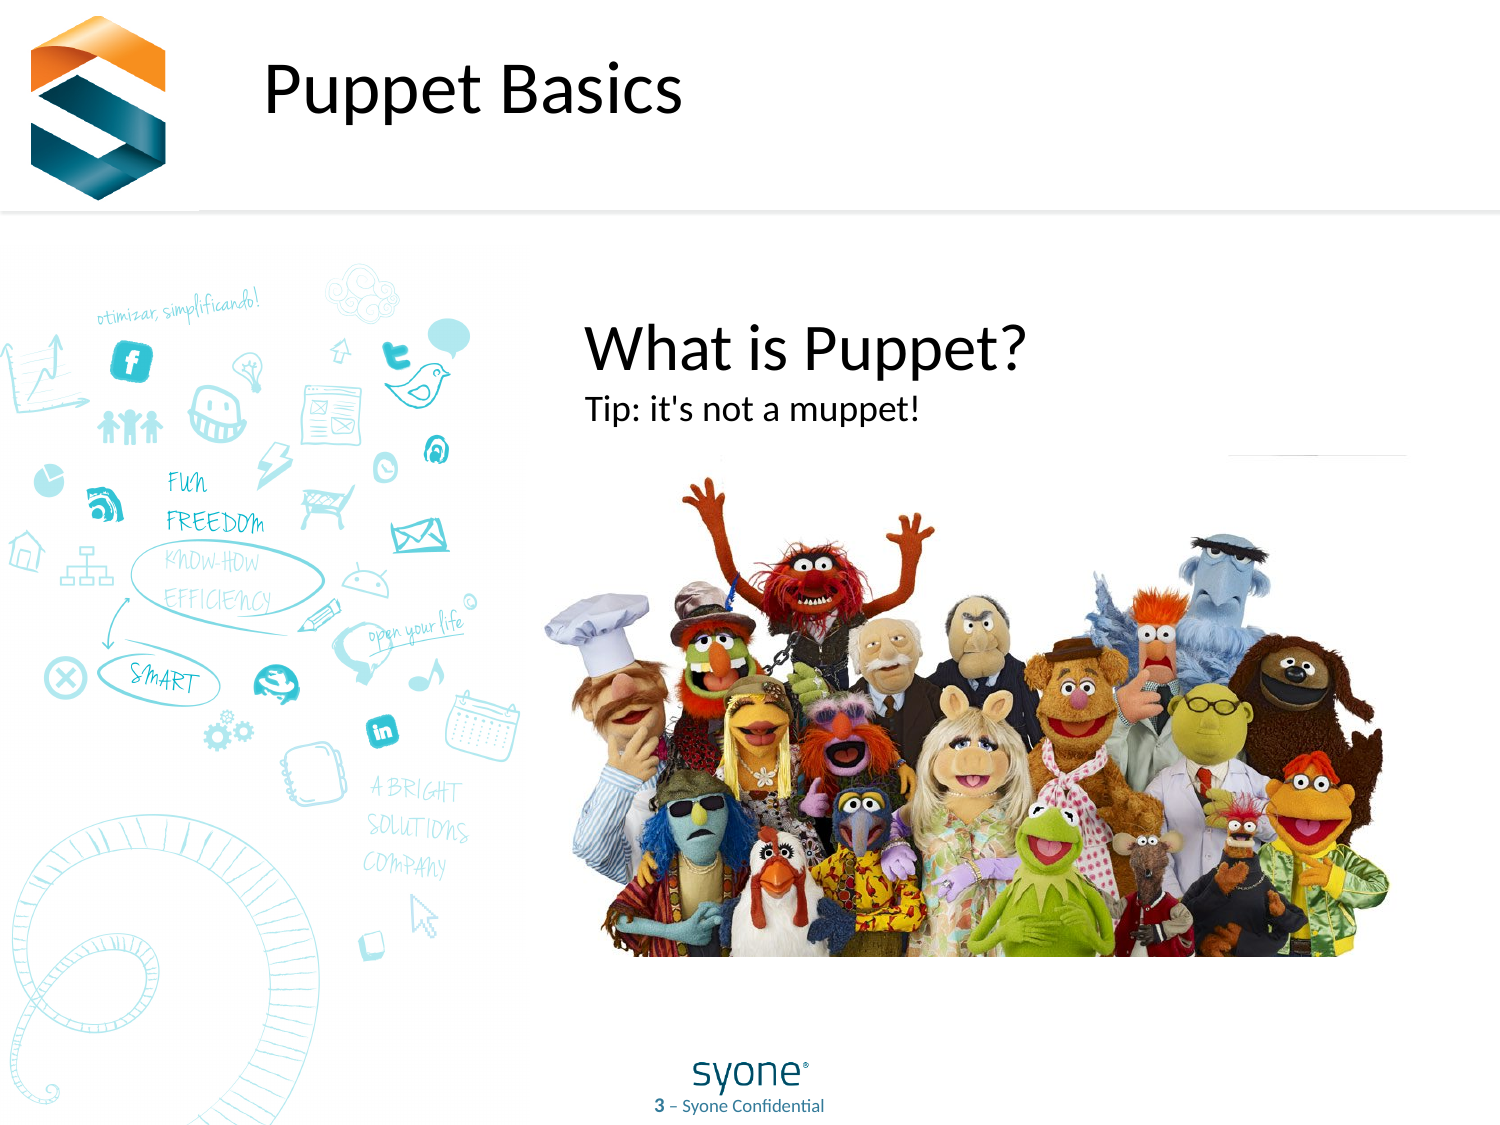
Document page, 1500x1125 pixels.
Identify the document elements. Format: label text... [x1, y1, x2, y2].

title What is Puppet? Tip: it's not a muppet! [569, 307, 1440, 425]
picture [0, 245, 1418, 1125]
title Puppet Basics [248, 37, 1355, 129]
picture [0, 0, 1500, 219]
picture [687, 1056, 813, 1098]
